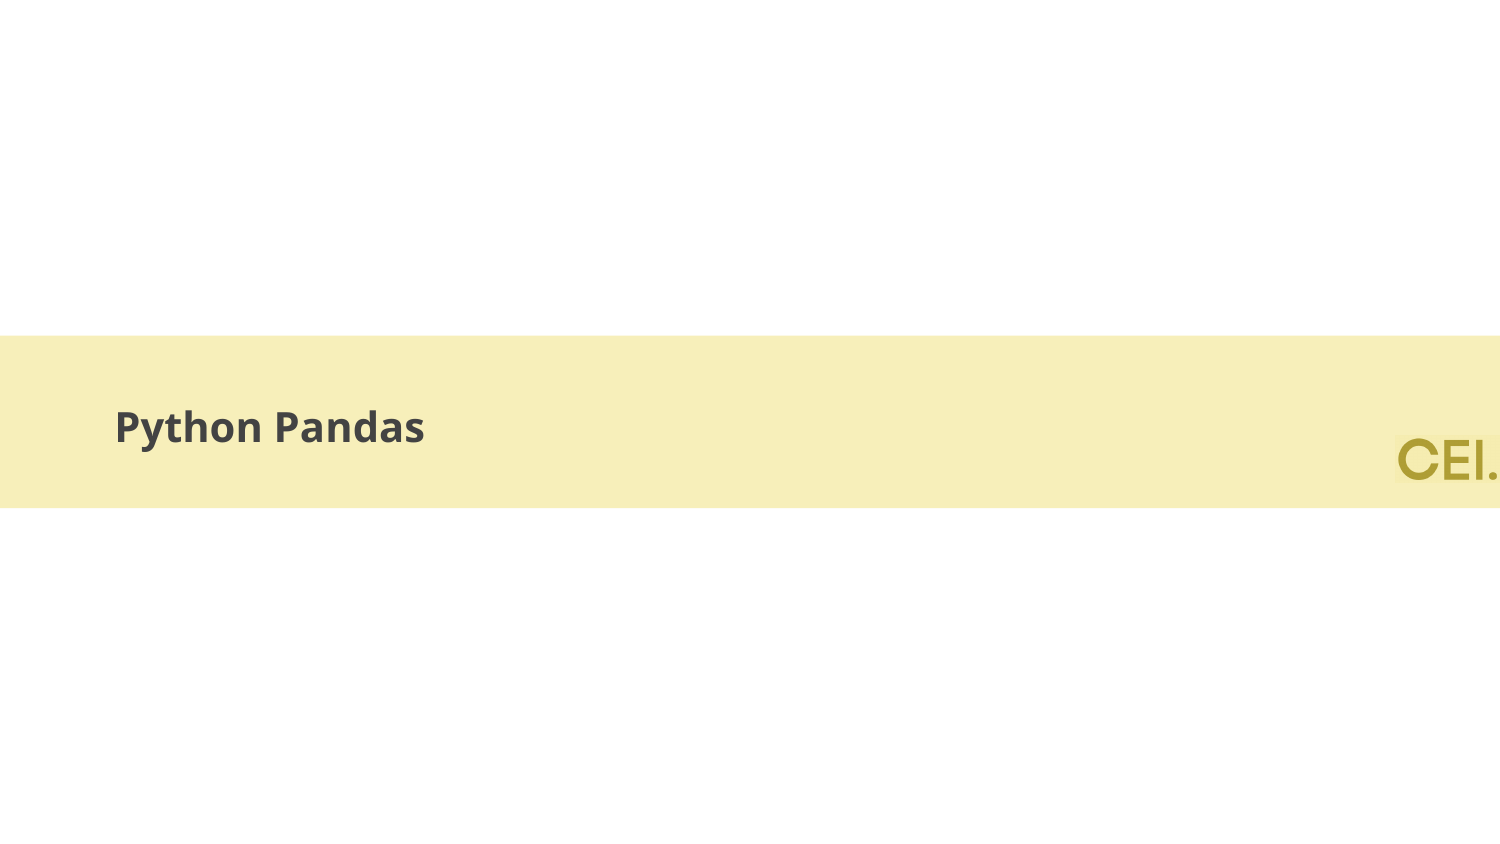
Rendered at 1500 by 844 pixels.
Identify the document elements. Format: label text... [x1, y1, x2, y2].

text_box [0, 335, 1500, 509]
text_box Python Pandas [99, 386, 1048, 458]
picture [1395, 435, 1500, 483]
